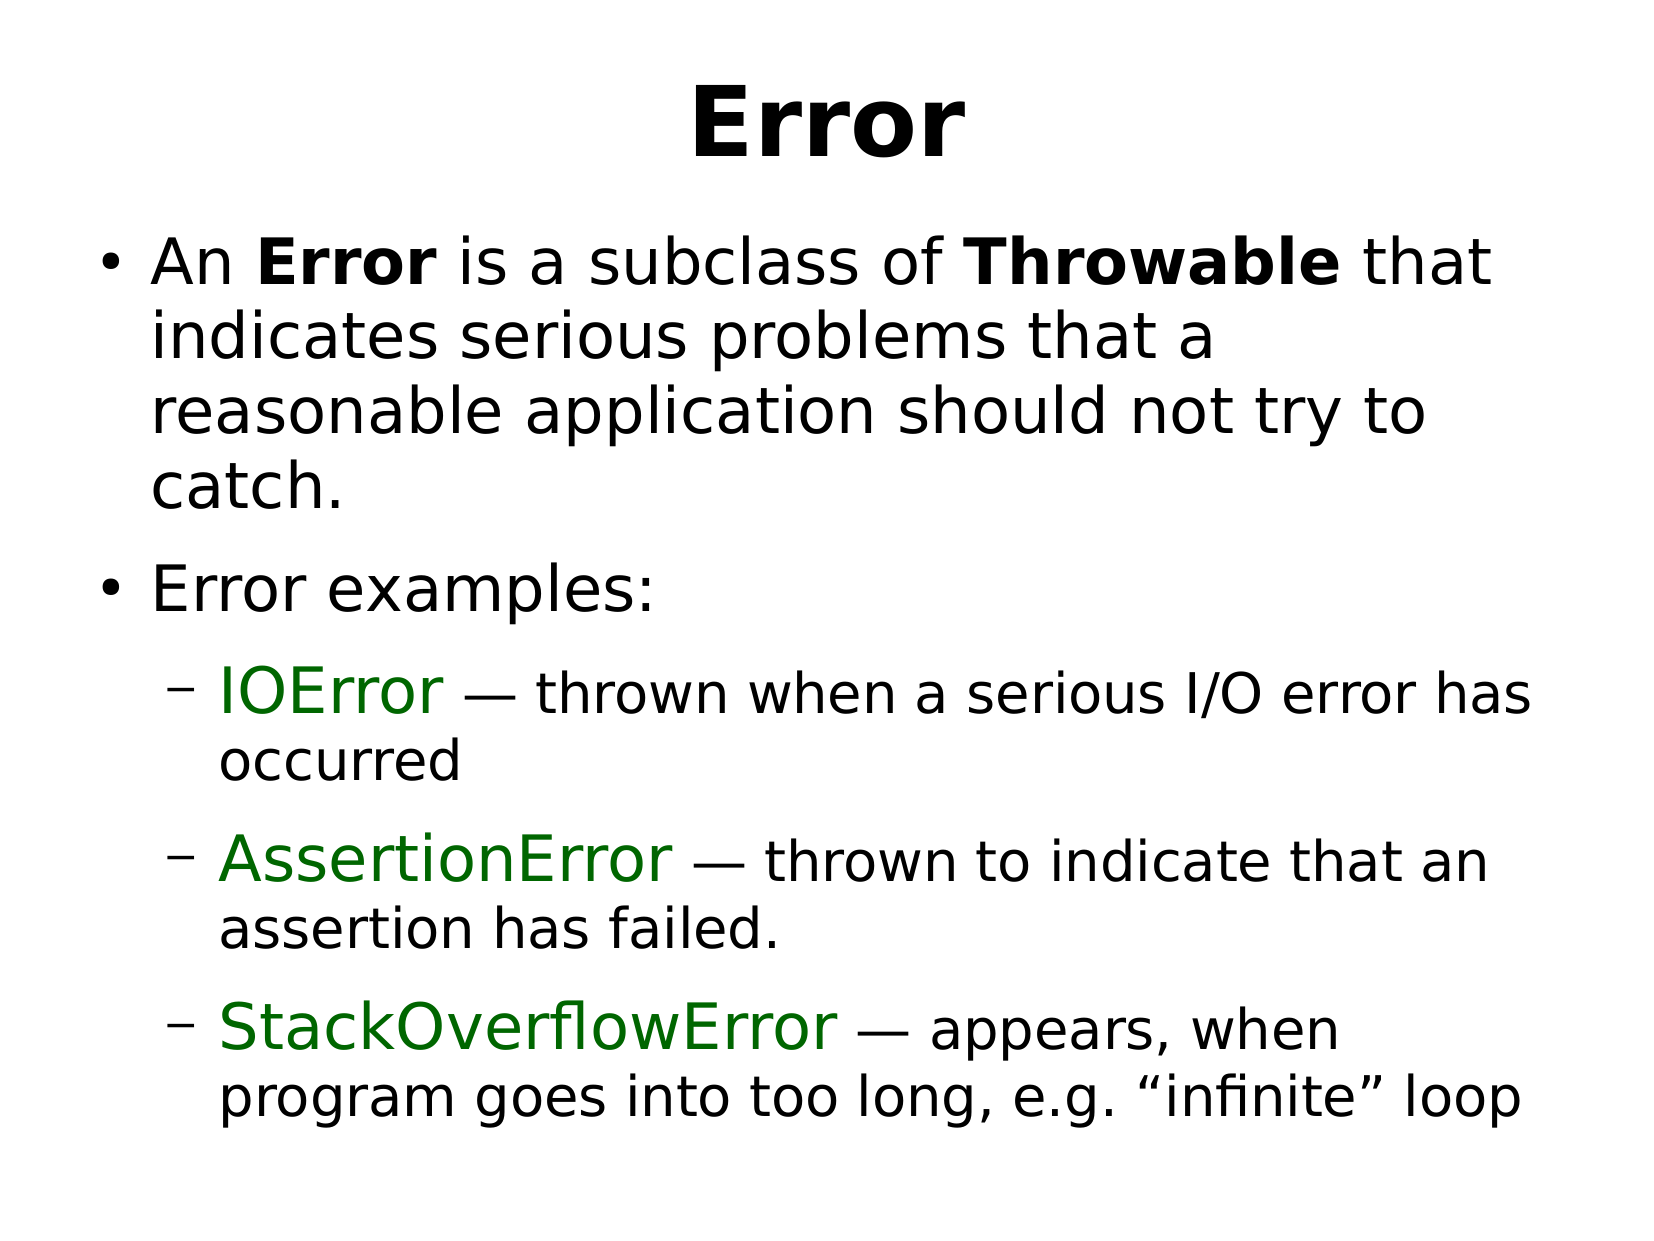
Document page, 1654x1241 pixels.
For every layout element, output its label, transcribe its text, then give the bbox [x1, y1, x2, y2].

list An Error is a subclass of Throwable that indicates serious problems that a reasonable application should not try to catch. Error examples: IOError — thrown when a serious I/O error has occurred AssertionError — thrown to indicate that an assertion has failed. StackOverflowError — appears, when program goes into too long, e.g. “infinite” loop [82, 225, 1538, 1186]
title Error [82, 49, 1571, 196]
